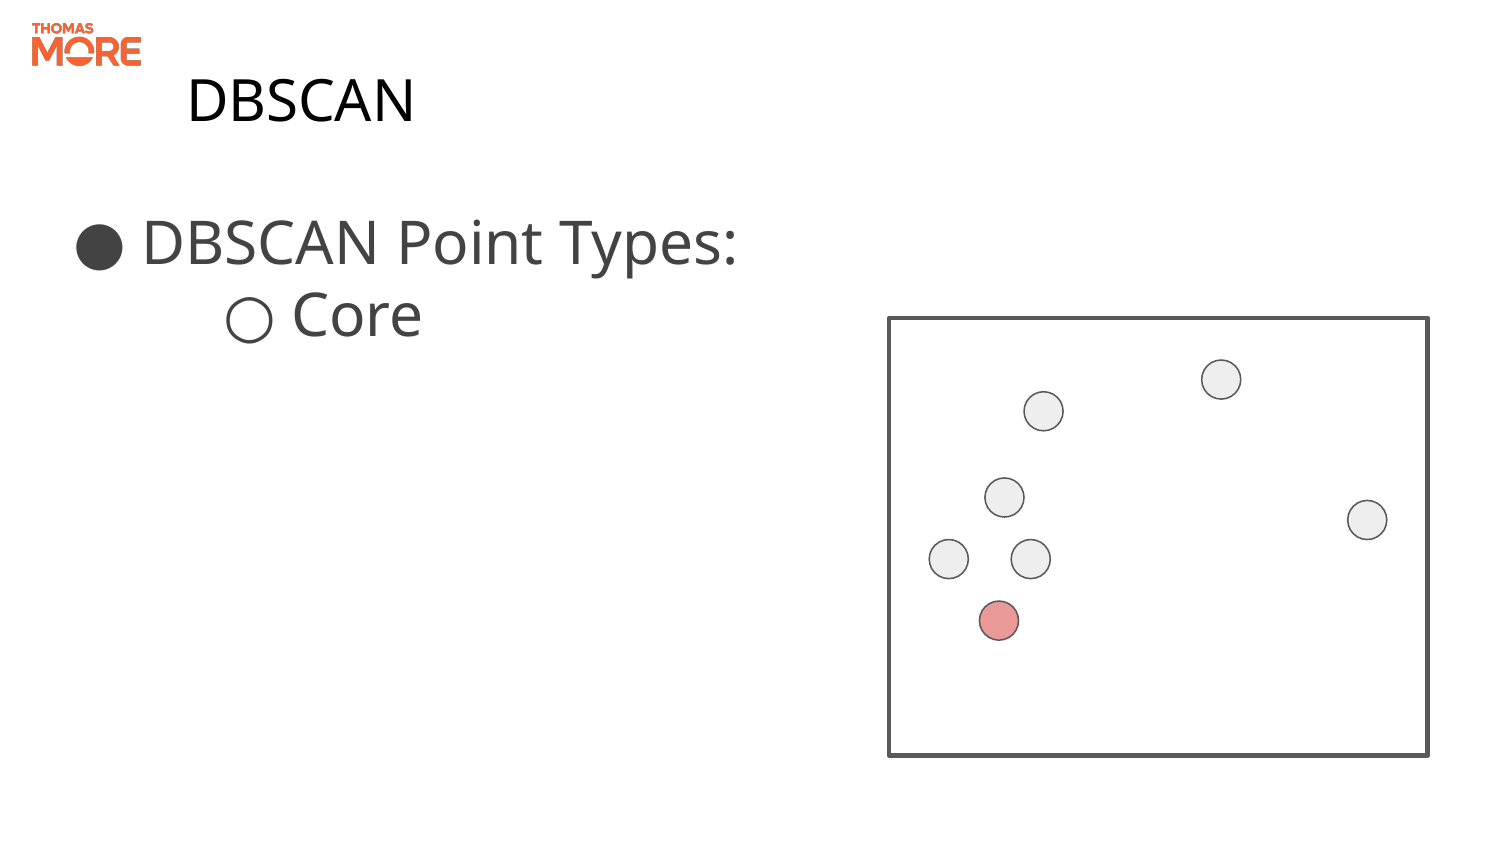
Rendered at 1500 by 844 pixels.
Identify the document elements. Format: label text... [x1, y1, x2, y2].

picture [22, 13, 151, 76]
text_box [929, 539, 969, 579]
text_box [1024, 391, 1064, 431]
list DBSCAN Point Types: Core [51, 189, 1476, 750]
text_box [1011, 539, 1051, 579]
text_box [1201, 360, 1241, 400]
title DBSCAN [171, 48, 1449, 143]
text_box [984, 477, 1025, 518]
text_box [1347, 500, 1387, 540]
text_box [979, 601, 1019, 641]
